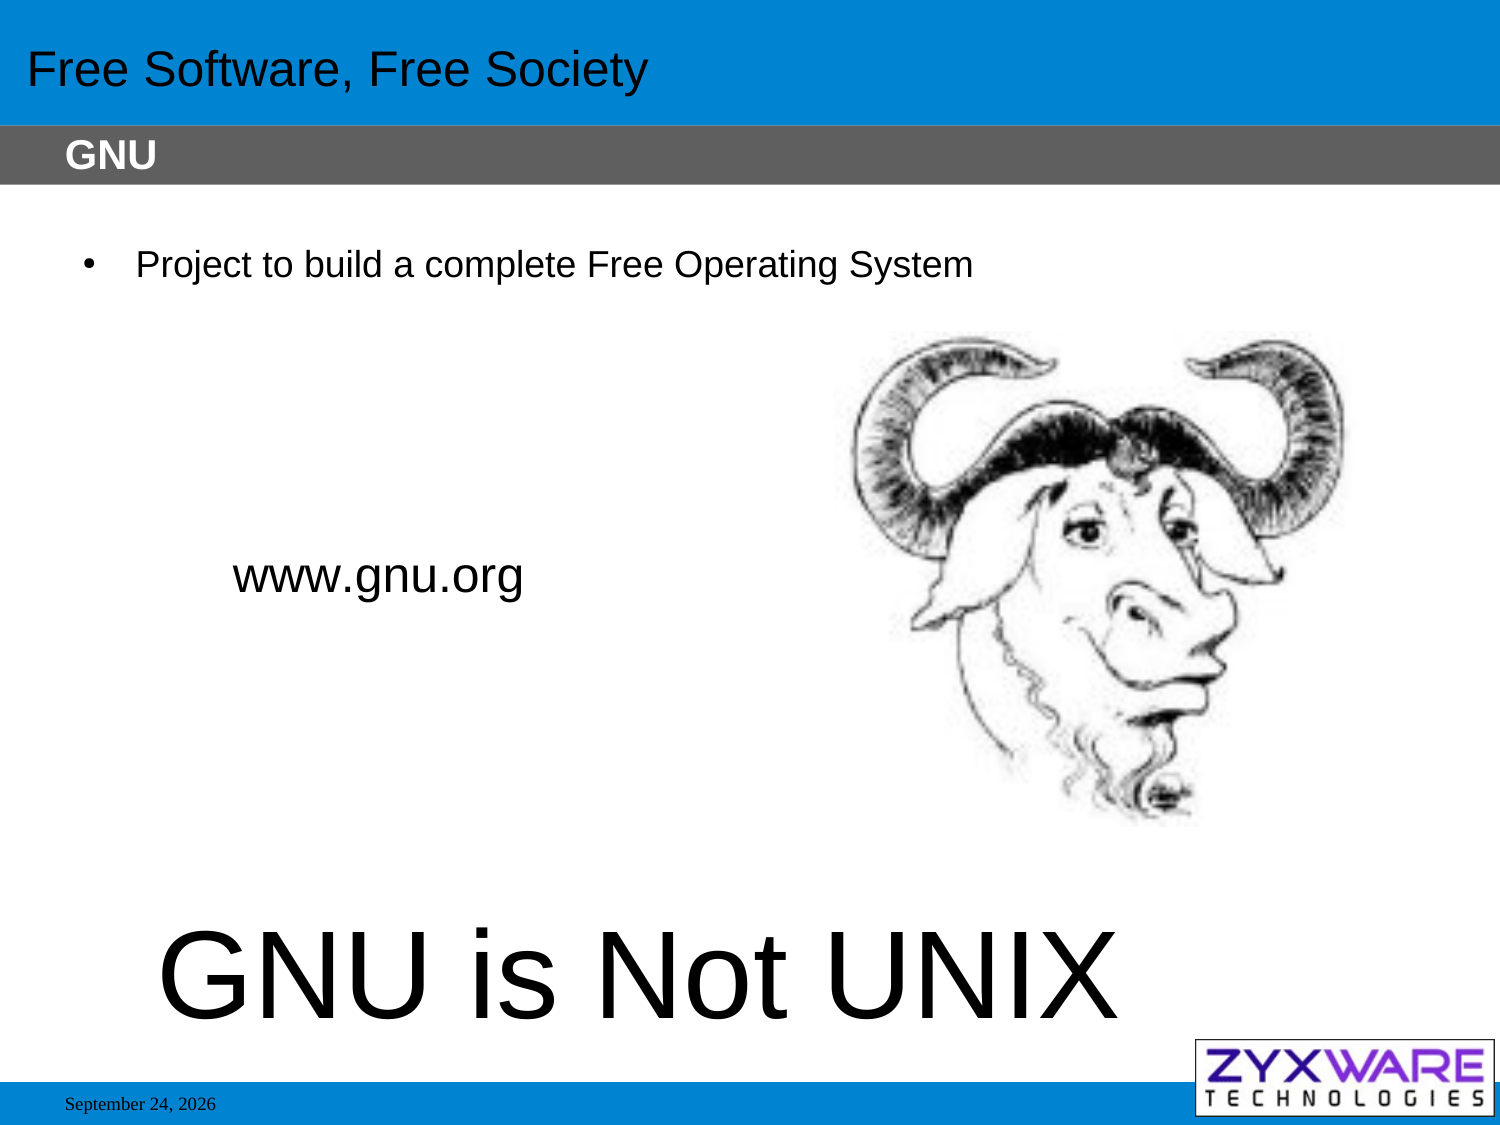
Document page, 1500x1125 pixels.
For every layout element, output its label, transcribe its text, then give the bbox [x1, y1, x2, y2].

list Project to build a complete Free Operating System [64, 243, 1436, 355]
title GNU [64, 125, 1436, 185]
picture [834, 331, 1359, 827]
text_box www.gnu.org [218, 534, 562, 626]
picture [1195, 1039, 1495, 1117]
text_box GNU is Not UNIX [141, 886, 1137, 1052]
